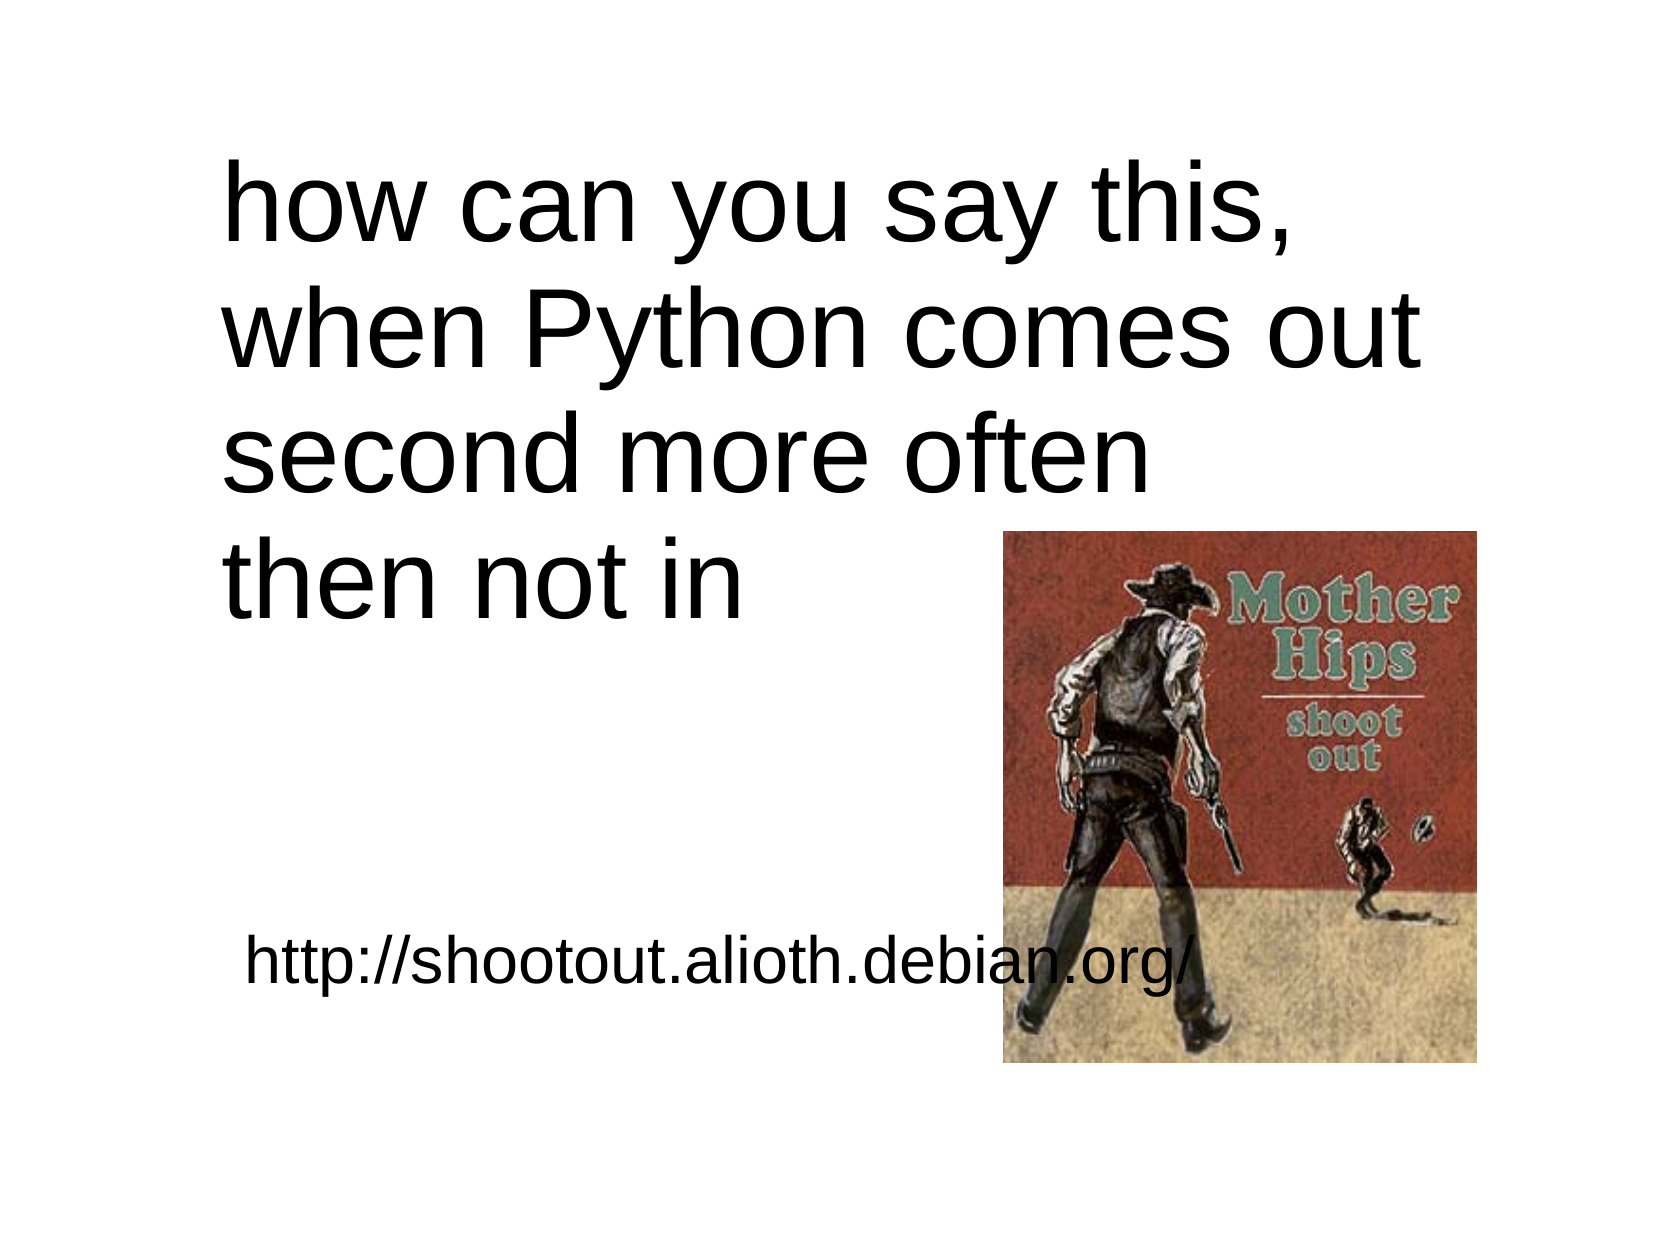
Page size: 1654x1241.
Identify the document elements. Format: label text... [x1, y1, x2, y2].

text_box http://shootout.alioth.debian.org/ [229, 915, 1370, 1008]
text_box how can you say this, when Python comes out second more often then not in [206, 132, 1599, 672]
picture [1003, 531, 1477, 1063]
